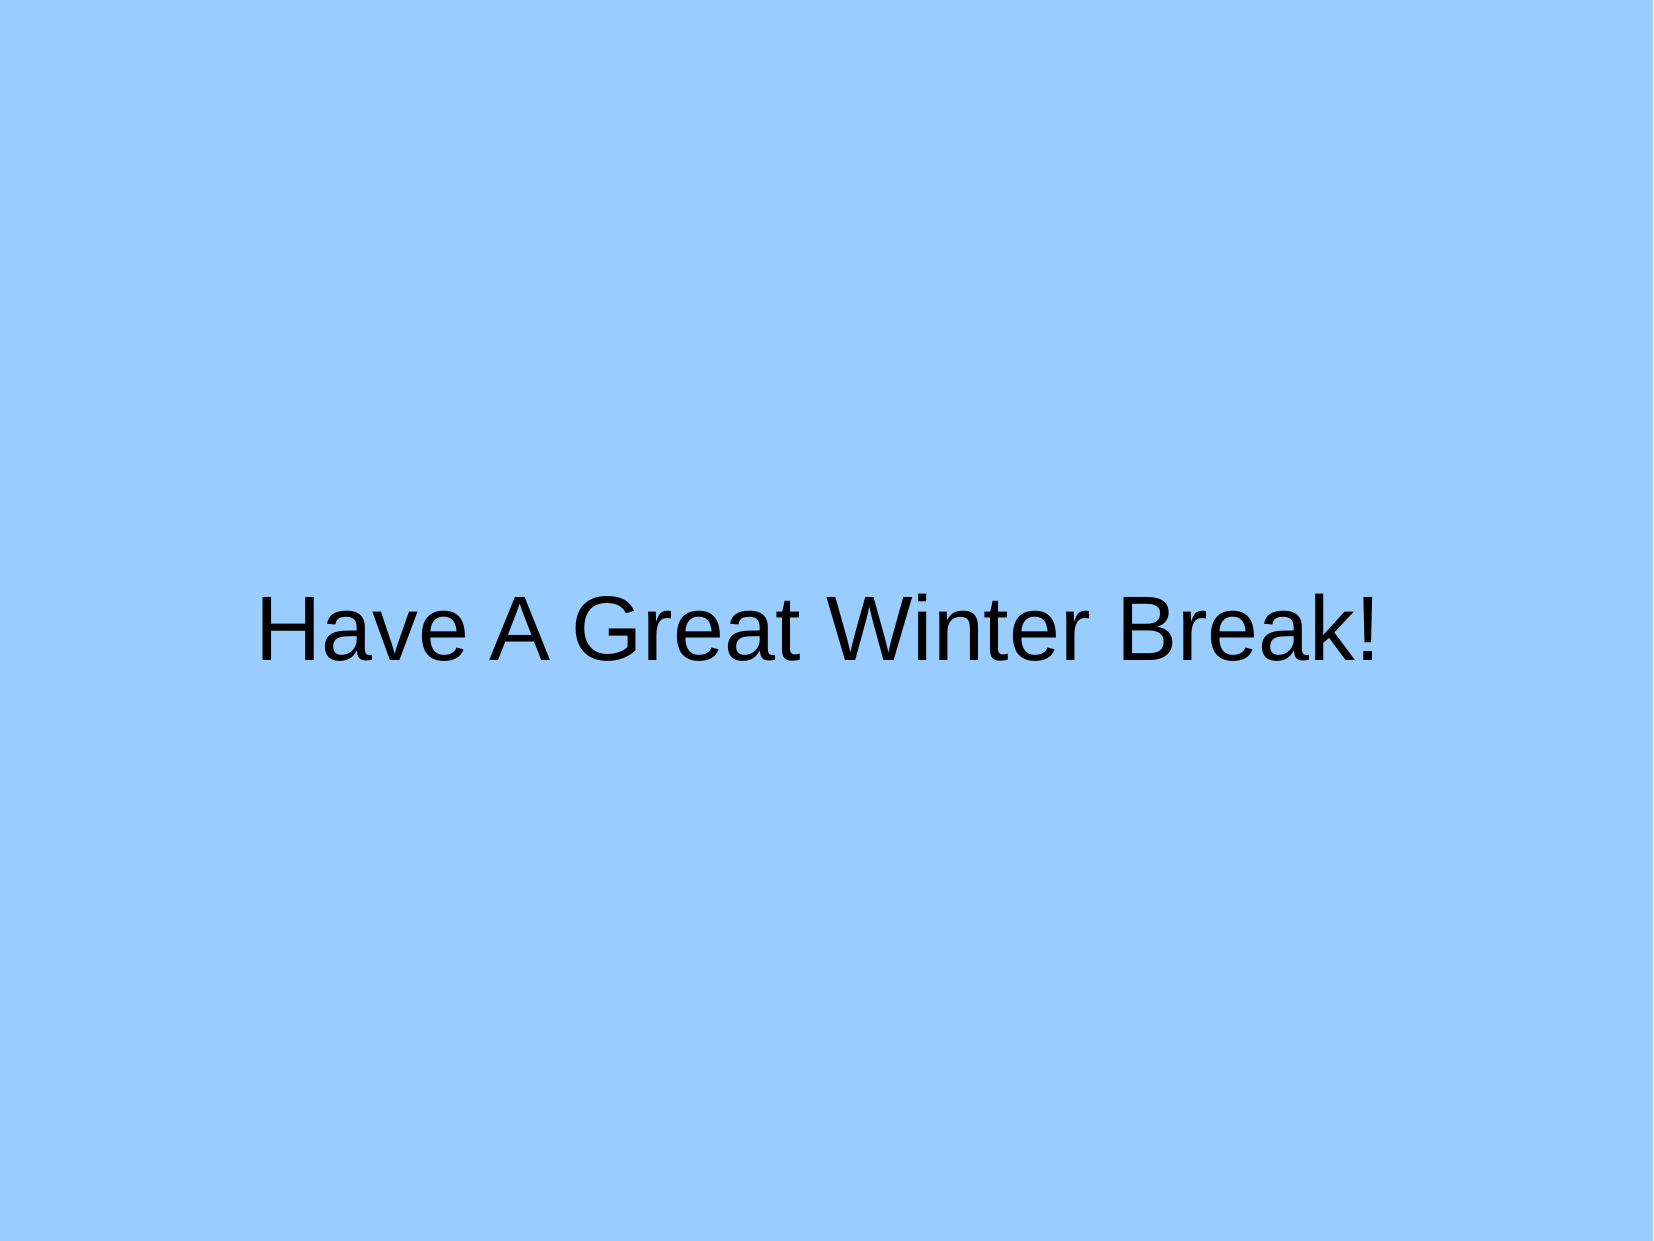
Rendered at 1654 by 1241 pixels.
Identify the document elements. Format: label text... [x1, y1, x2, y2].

title Have A Great Winter Break! [75, 525, 1563, 733]
